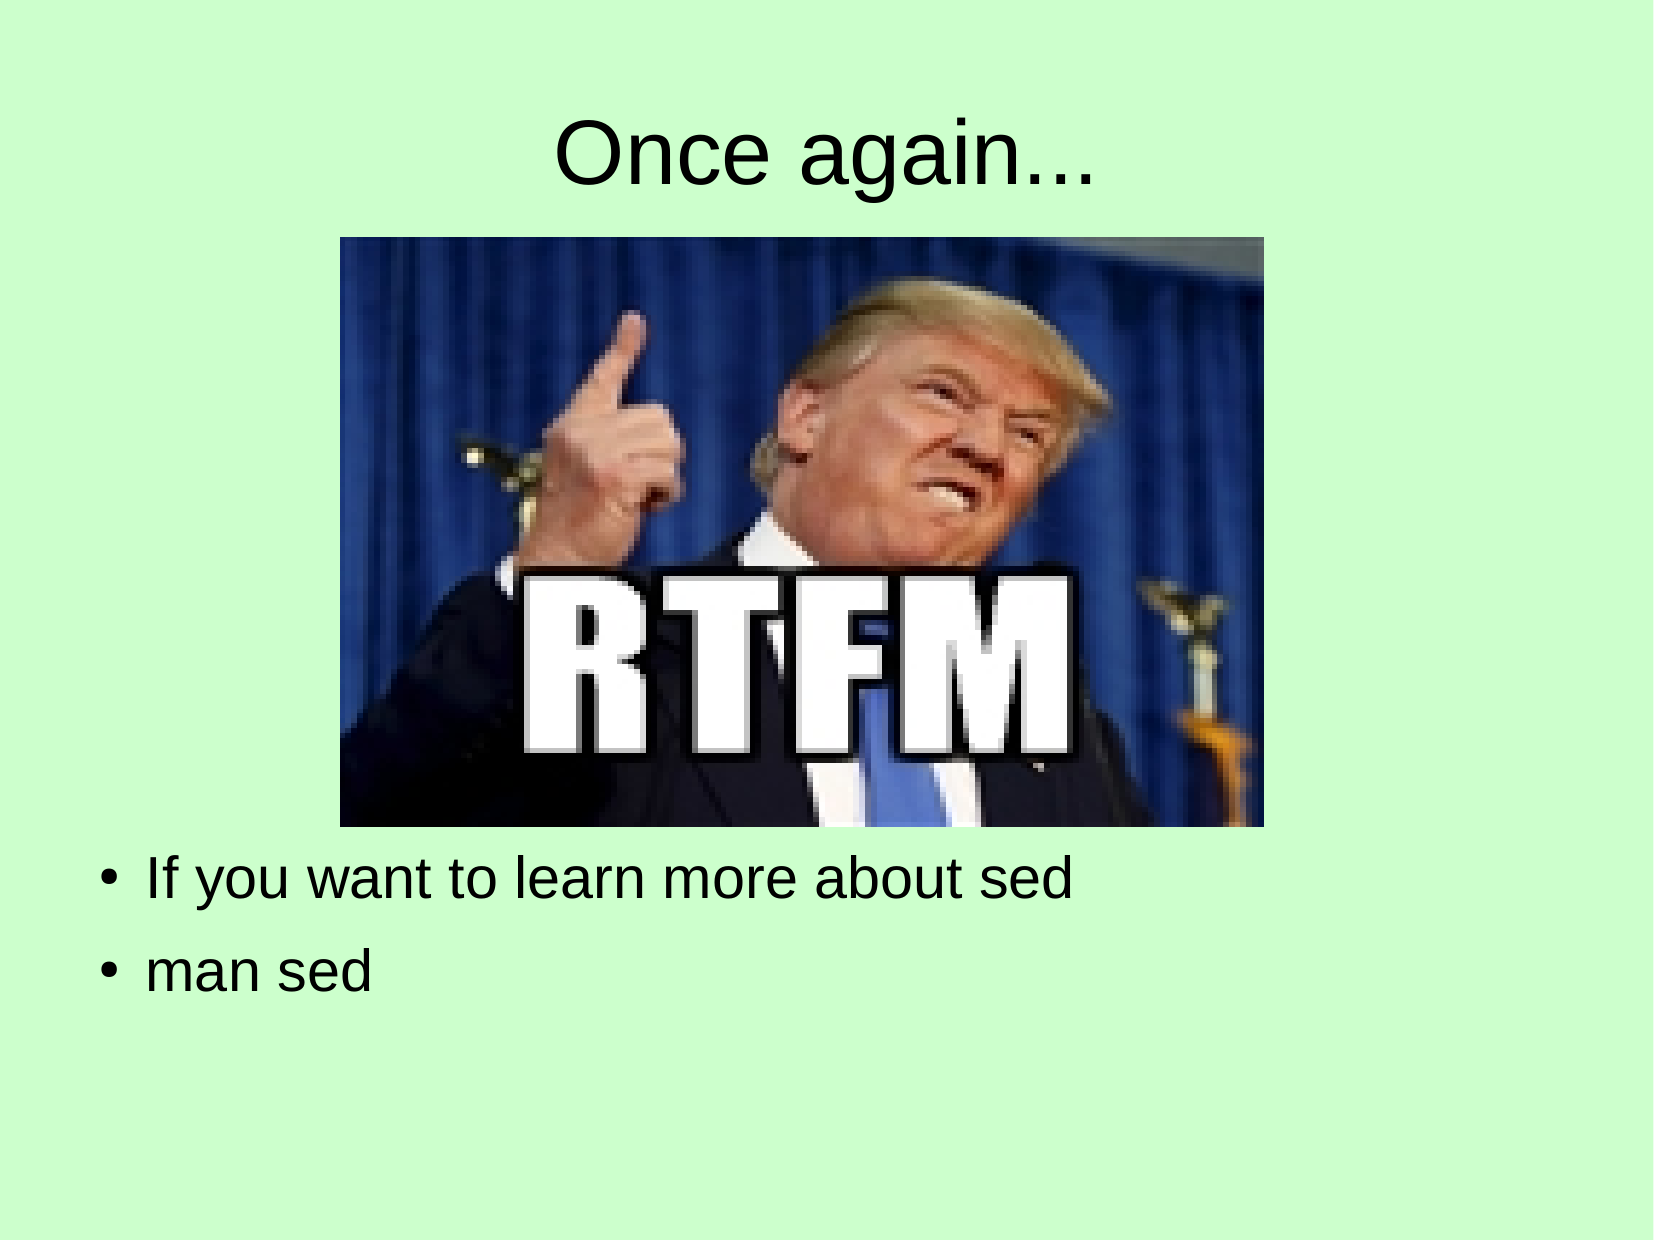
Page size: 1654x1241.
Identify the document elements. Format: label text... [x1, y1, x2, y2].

list If you want to learn more about sed man sed [82, 290, 1571, 1010]
title Once again... [82, 49, 1571, 257]
picture [340, 237, 1264, 827]
